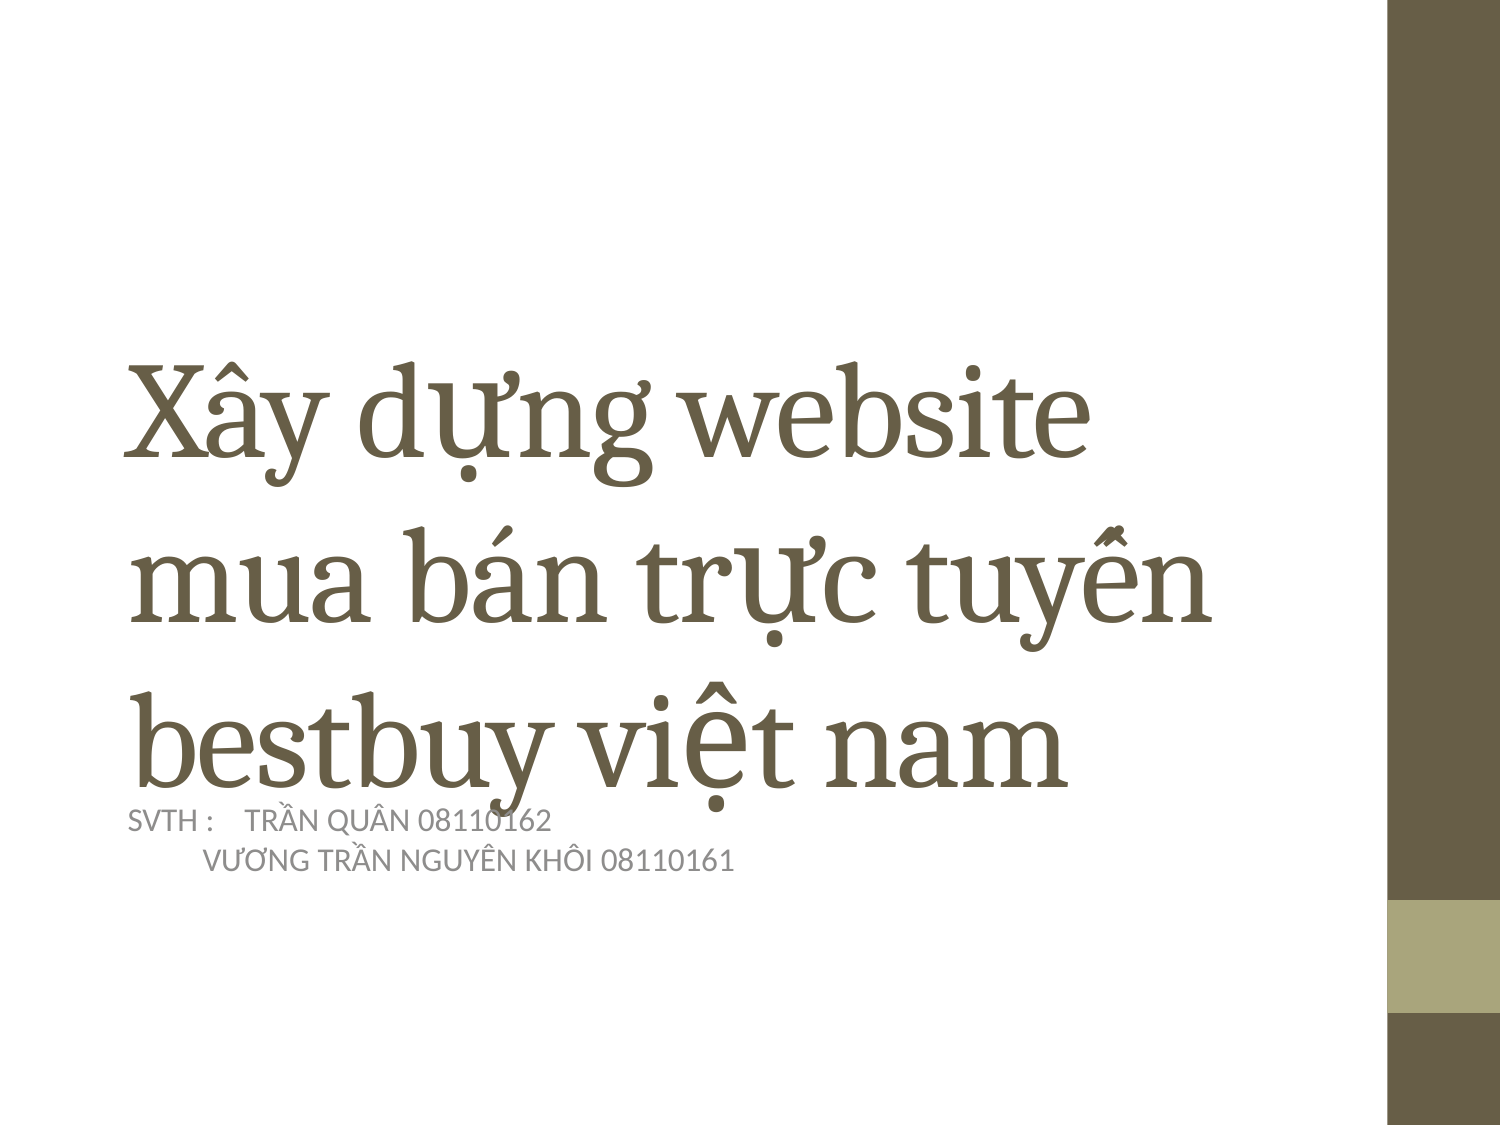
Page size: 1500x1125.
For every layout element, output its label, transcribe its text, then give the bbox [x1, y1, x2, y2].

title Xây dựng website mua bán trực tuyến bestbuy việt nam [112, 312, 1351, 739]
subtitle SVTH : TRẦN QUÂN 08110162 VƯƠNG TRẦN NGUYÊN KHÔI 08110161 [112, 750, 1173, 925]
